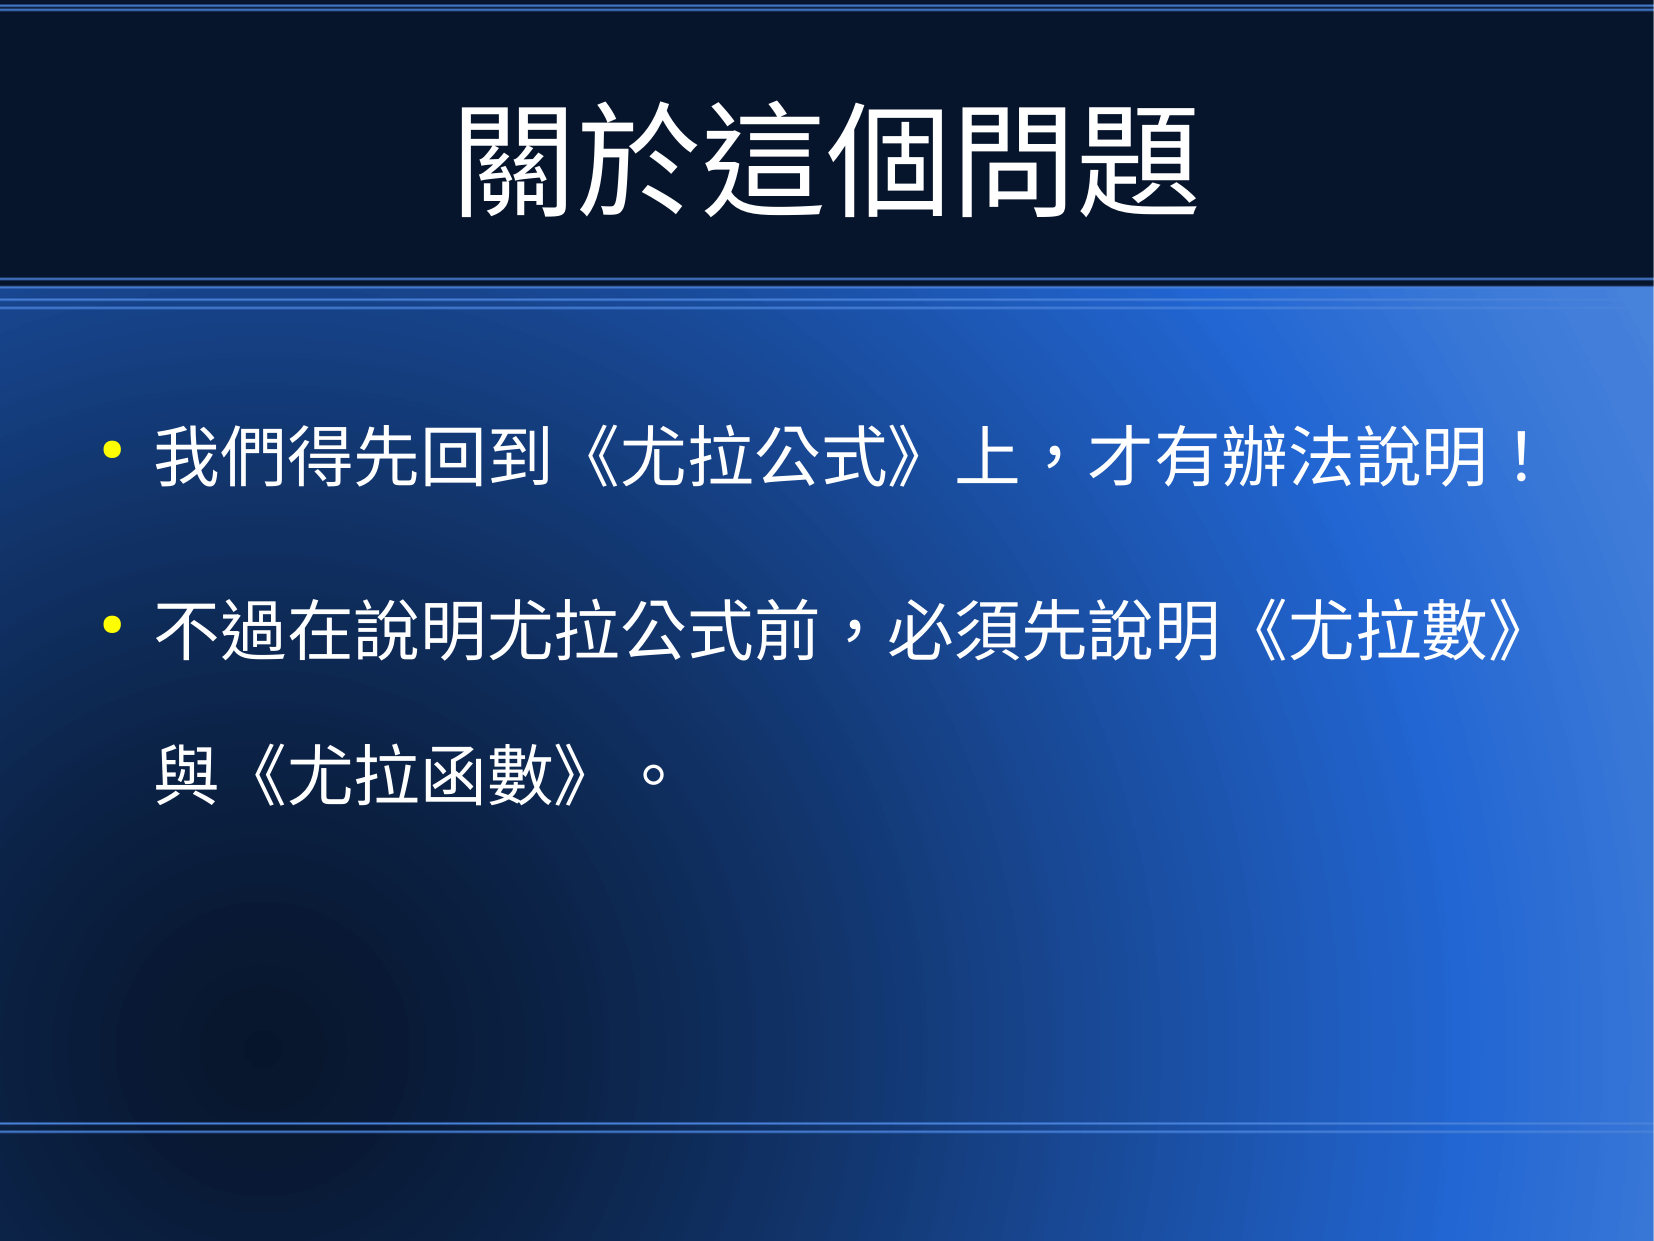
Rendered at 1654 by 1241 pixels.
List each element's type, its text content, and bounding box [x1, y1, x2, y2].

picture [0, 0, 1654, 1241]
title 關於這個問題 [82, 49, 1571, 257]
list 我們得先回到《尤拉公式》上，才有辦法說明！ 不過在說明尤拉公式前，必須先說明《尤拉數》與《尤拉函數》。 [82, 355, 1571, 1241]
